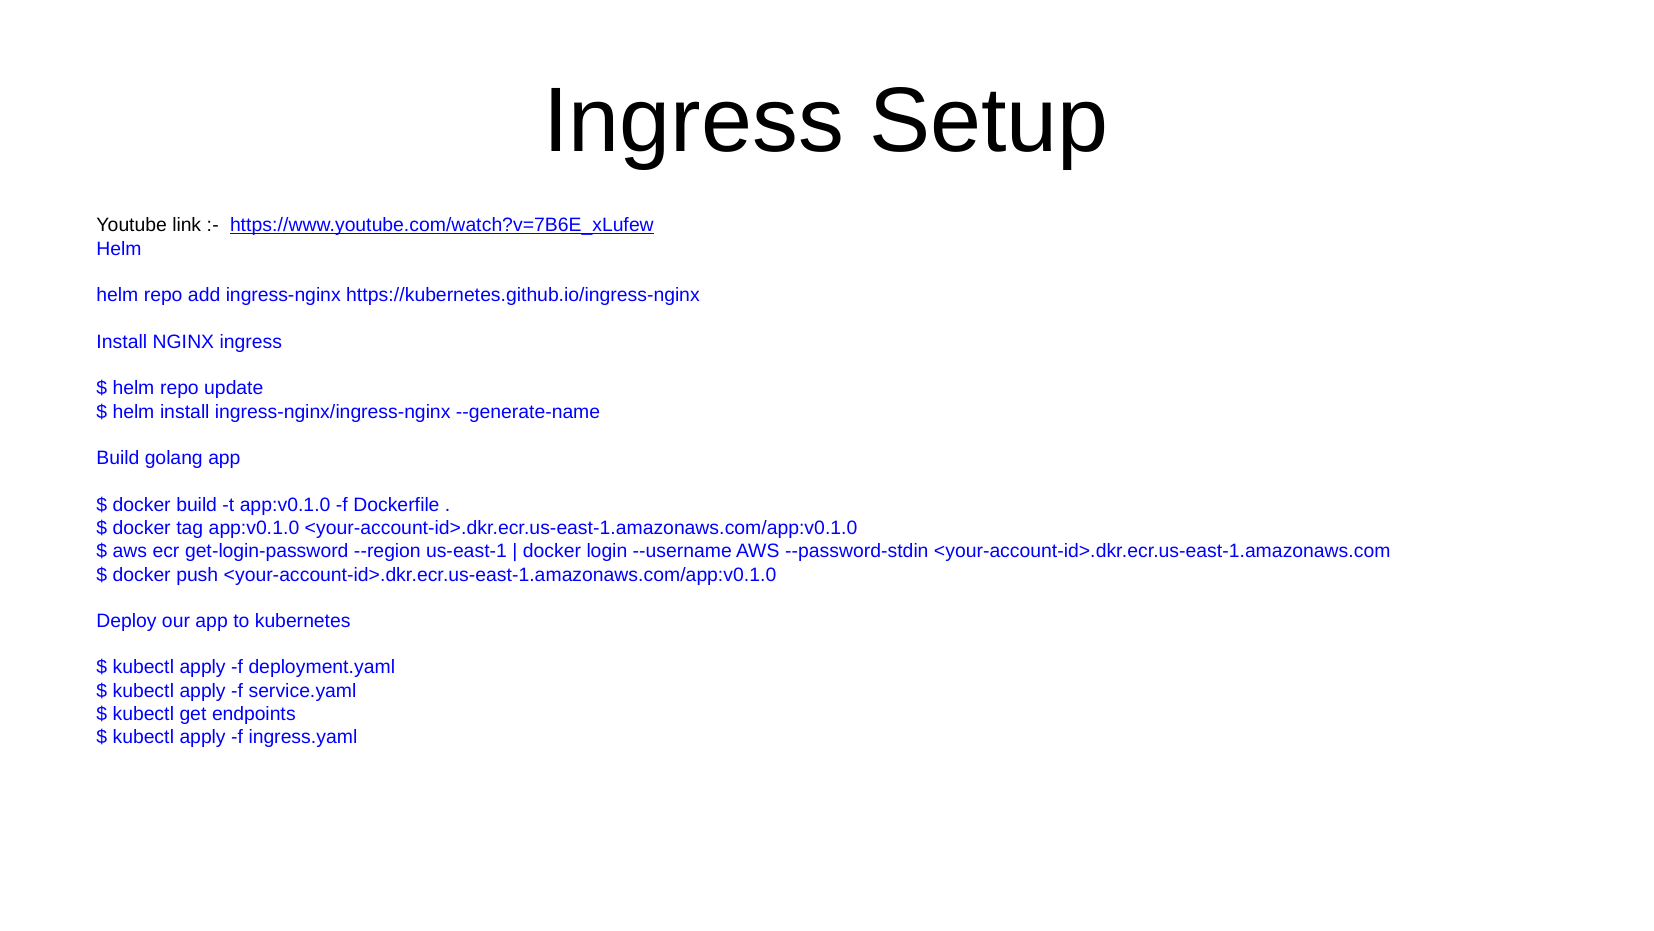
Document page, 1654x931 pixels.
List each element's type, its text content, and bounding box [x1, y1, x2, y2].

text_box Youtube link :- https://www.youtube.com/watch?v=7B6E_xLufew Helm helm repo add ingress-nginx https://kubernetes.github.io/ingress-nginx Install NGINX ingress $ helm repo update $ helm install ingress-nginx/ingress-nginx --generate-name Build golang app $ docker build -t app:v0.1.0 -f Dockerfile . $ docker tag app:v0.1.0 <your-account-id>.dkr.ecr.us-east-1.amazonaws.com/app:v0.1.0 $ aws ecr get-login-password --region us-east-1 | docker login --username AWS --password-stdin <your-account-id>.dkr.ecr.us-east-1.amazonaws.com $ docker push <your-account-id>.dkr.ecr.us-east-1.amazonaws.com/app:v0.1.0 Deploy our app to kubernetes $ kubectl apply -f deployment.yaml $ kubectl apply -f service.yaml $ kubectl get endpoints $ kubectl apply -f ingress.yaml [82, 212, 1571, 752]
text_box Ingress Setup [82, 36, 1571, 193]
